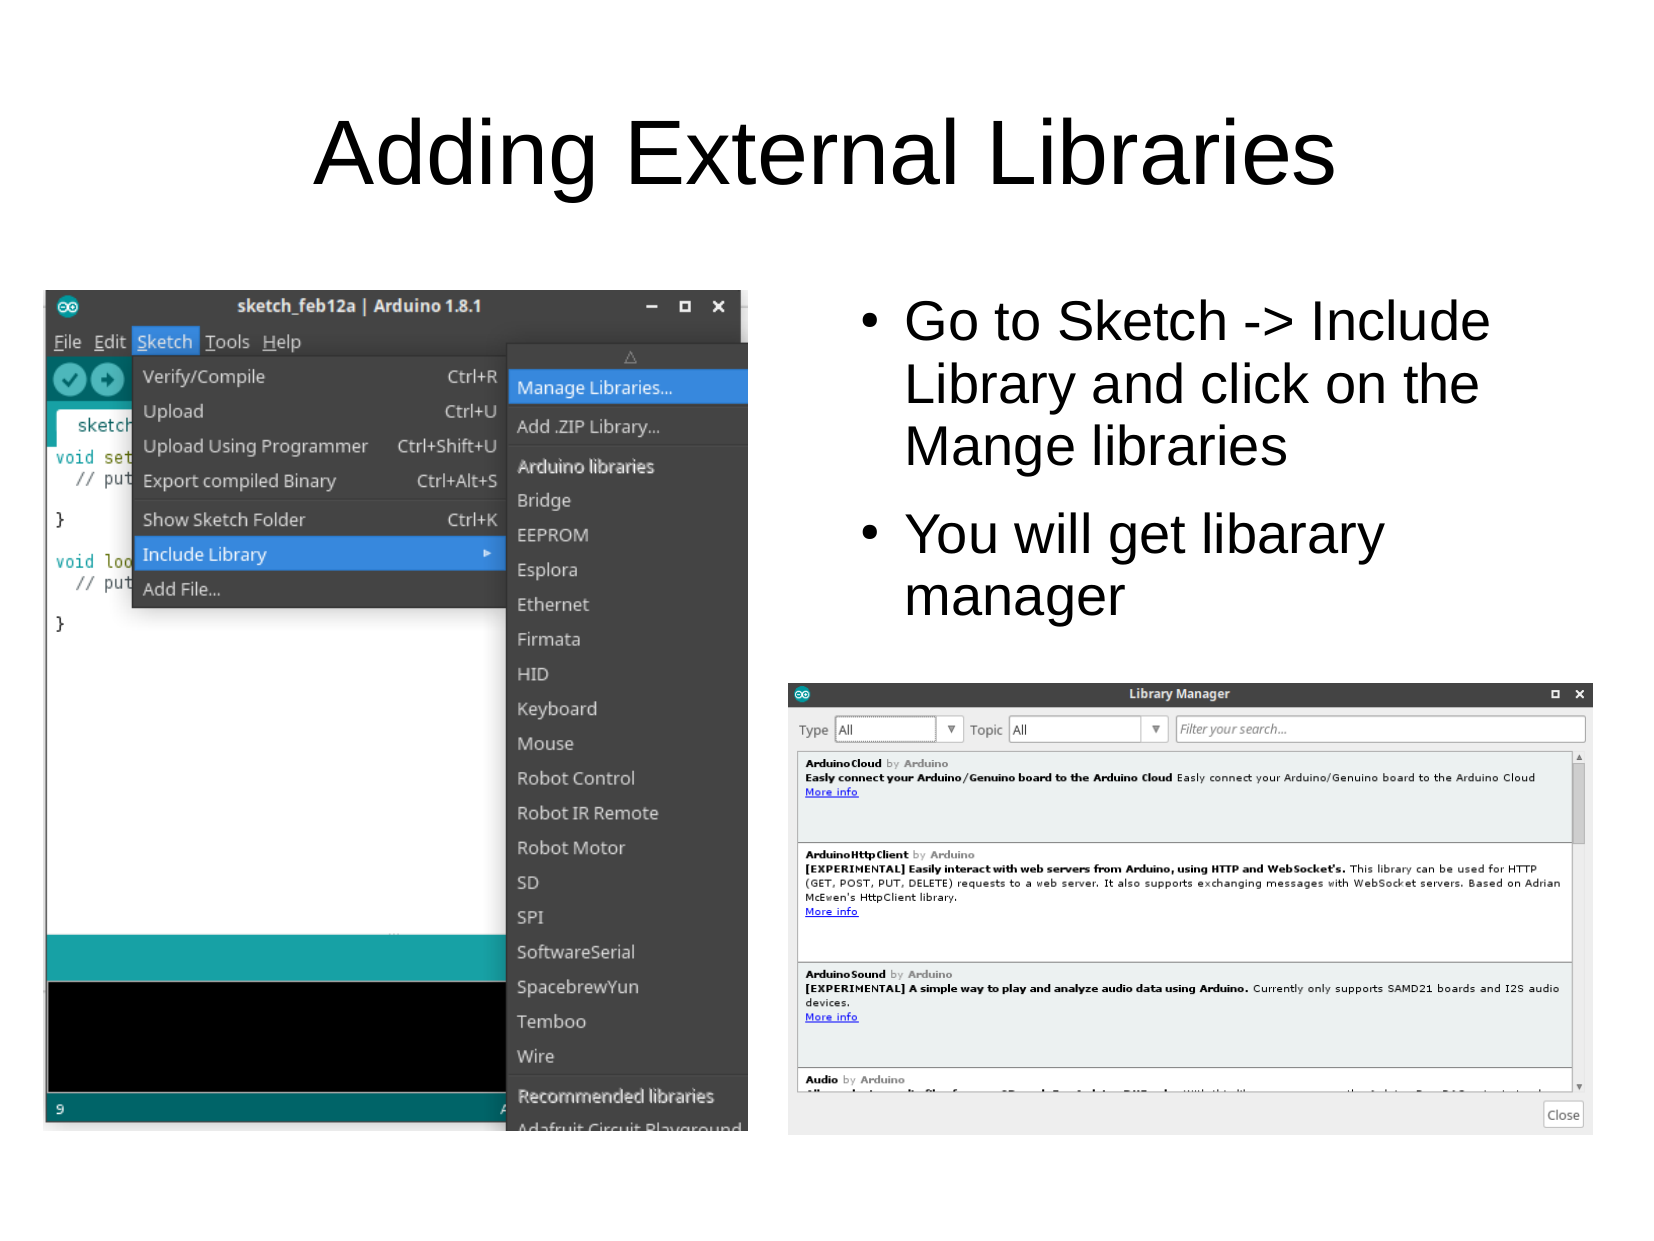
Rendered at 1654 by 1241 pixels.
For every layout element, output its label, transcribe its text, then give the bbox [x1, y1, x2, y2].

picture [788, 683, 1593, 1135]
title Adding External Libraries [82, 49, 1571, 257]
list Go to Sketch -> Include Library and click on the Mange libraries You will get libarary manager [845, 290, 1572, 634]
picture [43, 290, 748, 1131]
